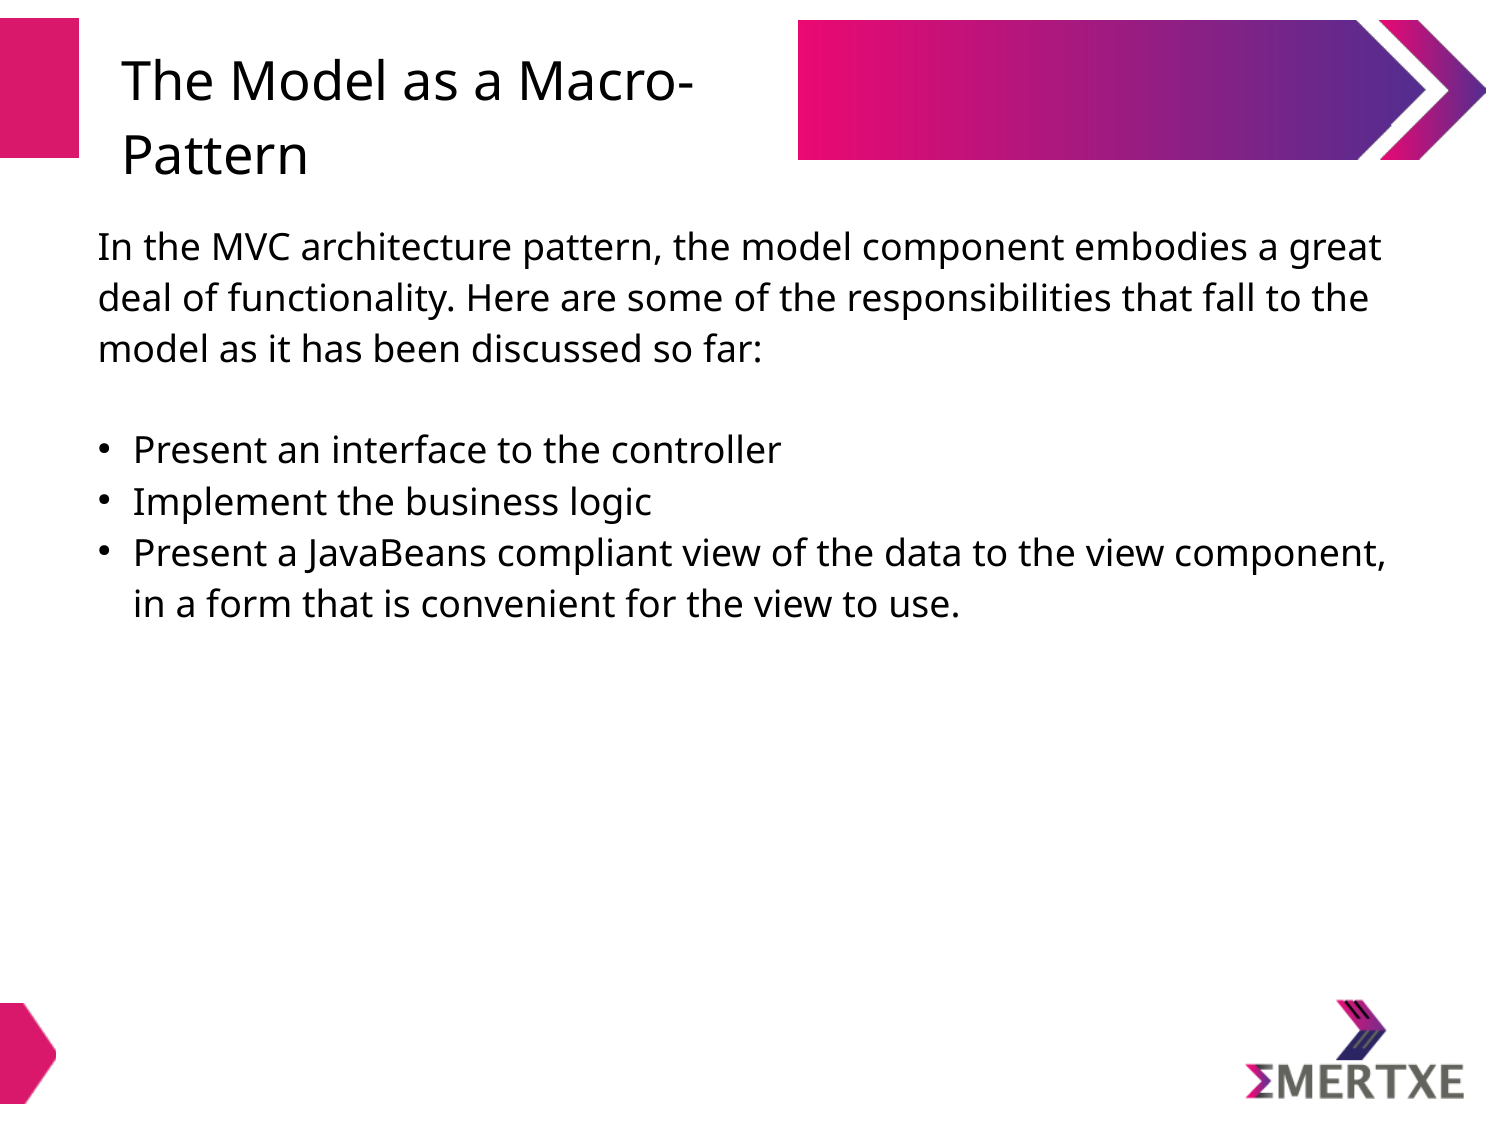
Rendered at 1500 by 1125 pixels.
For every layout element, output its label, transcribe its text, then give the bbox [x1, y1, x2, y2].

picture [798, 20, 1486, 160]
text_box The Model as a Macro-Pattern [106, 35, 733, 178]
text_box In the MVC architecture pattern, the model component embodies a great deal of functionality. Here are some of the responsibilities that fall to the model as it has been discussed so far: Present an interface to the controller Implement the business logic Present a JavaBeans compliant view of the data to the view component, in a form that is convenient for the view to use. [82, 212, 1406, 580]
picture [1245, 996, 1465, 1099]
